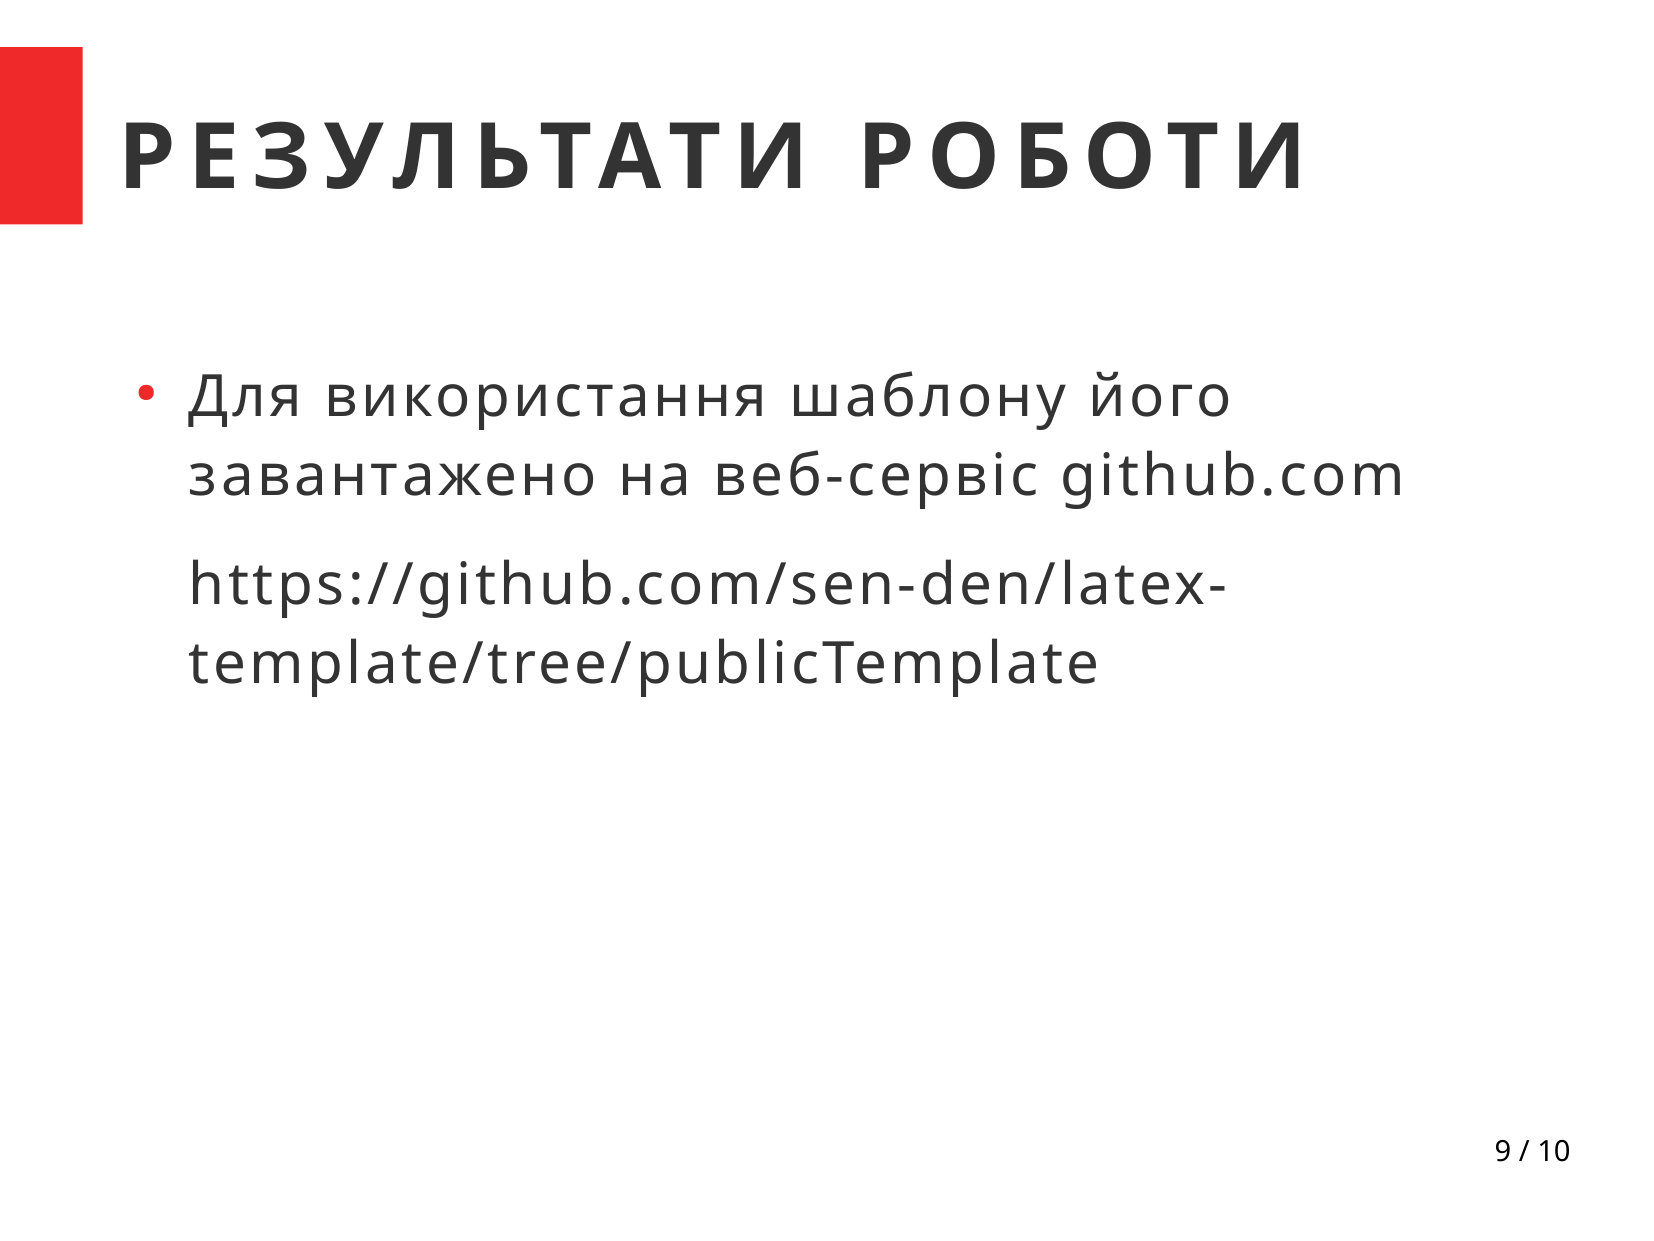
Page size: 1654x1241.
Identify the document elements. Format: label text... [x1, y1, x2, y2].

title Результати роботи [118, 49, 1571, 257]
list Для використання шаблону його завантажено на веб-сервіс github.com https://github.com/sen-den/latex-template/tree/publicTemplate [118, 354, 1536, 859]
